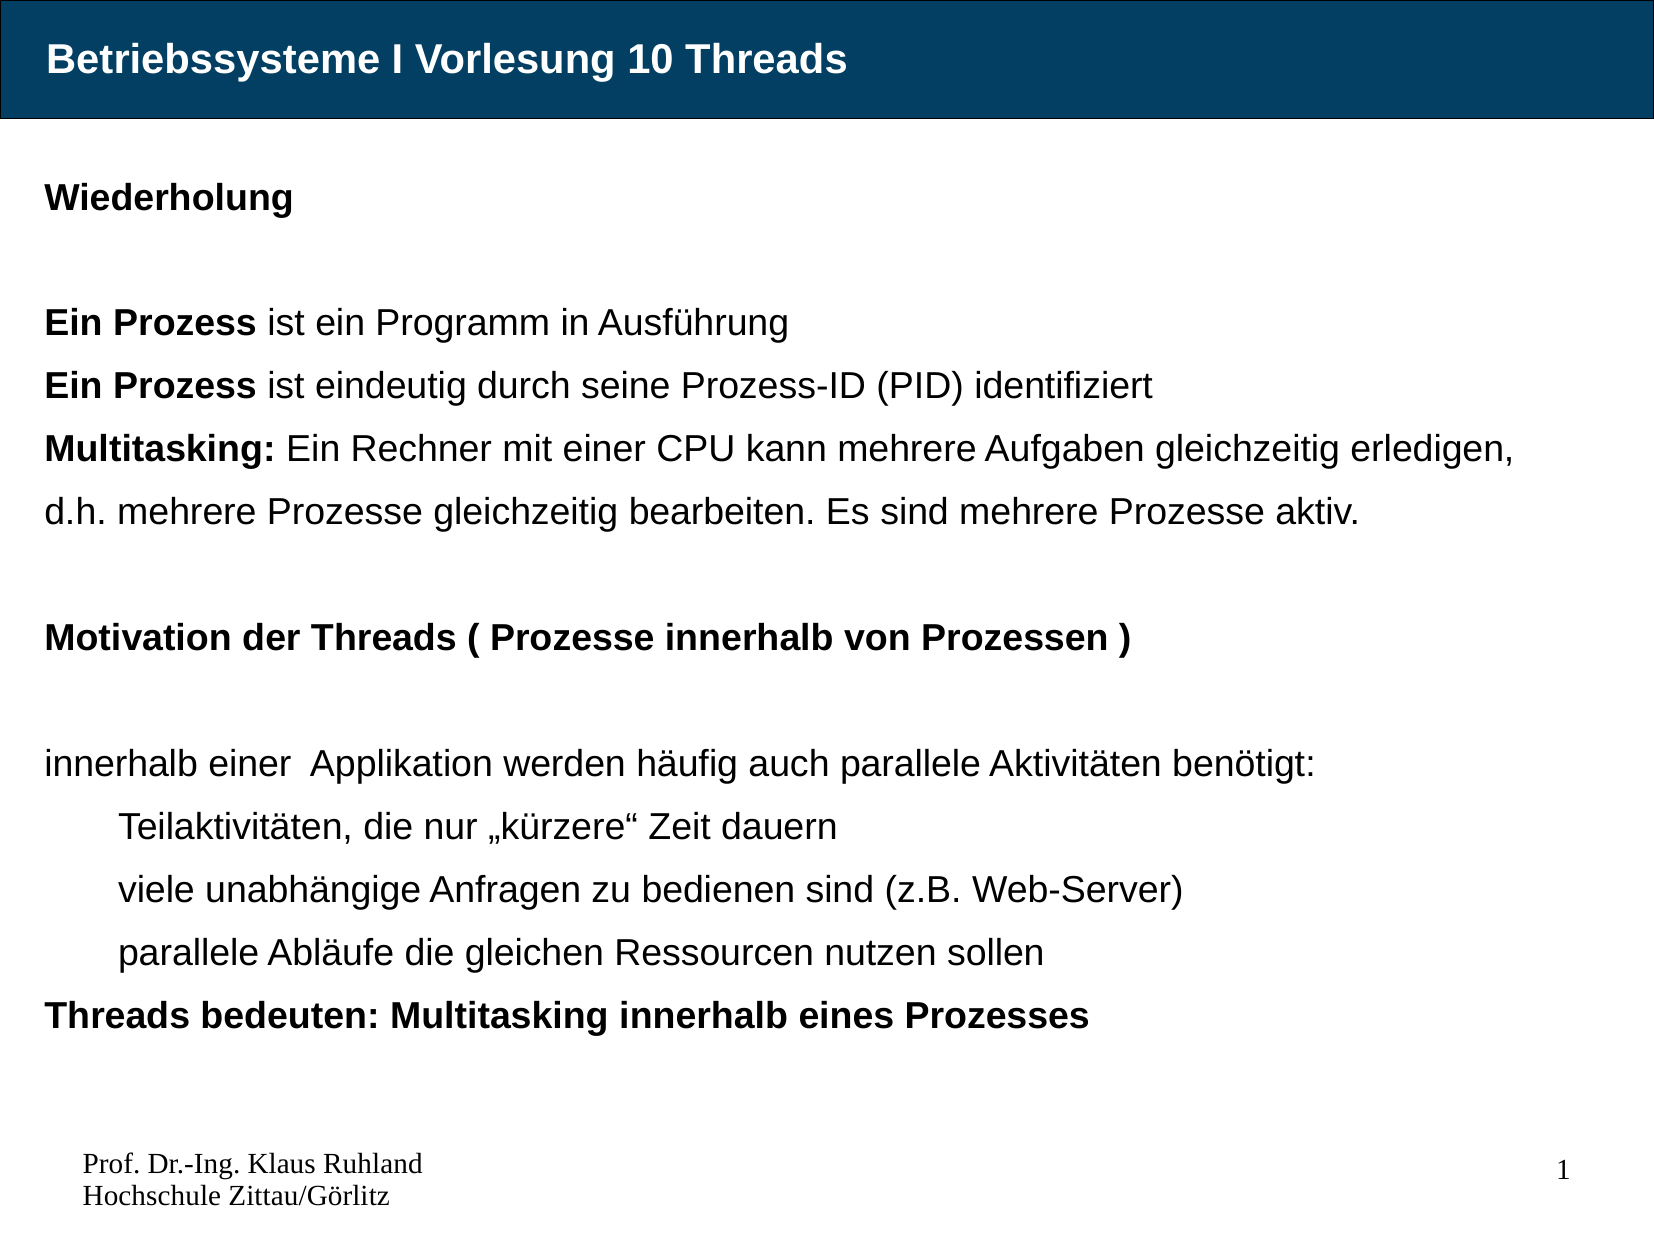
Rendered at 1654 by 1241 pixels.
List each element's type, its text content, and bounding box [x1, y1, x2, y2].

text_box Wiederholung Ein Prozess ist ein Programm in Ausführung Ein Prozess ist eindeutig durch seine Prozess-ID (PID) identifiziert Multitasking: Ein Rechner mit einer CPU kann mehrere Aufgaben gleichzeitig erledigen, d.h. mehrere Prozesse gleichzeitig bearbeiten. Es sind mehrere Prozesse aktiv. Motivation der Threads ( Prozesse innerhalb von Prozessen ) innerhalb einer Applikation werden häufig auch parallele Aktivitäten benötigt: Teilaktivitäten, die nur „kürzere“ Zeit dauern viele unabhängige Anfragen zu bedienen sind (z.B. Web-Server) parallele Abläufe die gleichen Ressourcen nutzen sollen Threads bedeuten: Multitasking innerhalb eines Prozesses [29, 147, 1565, 1121]
